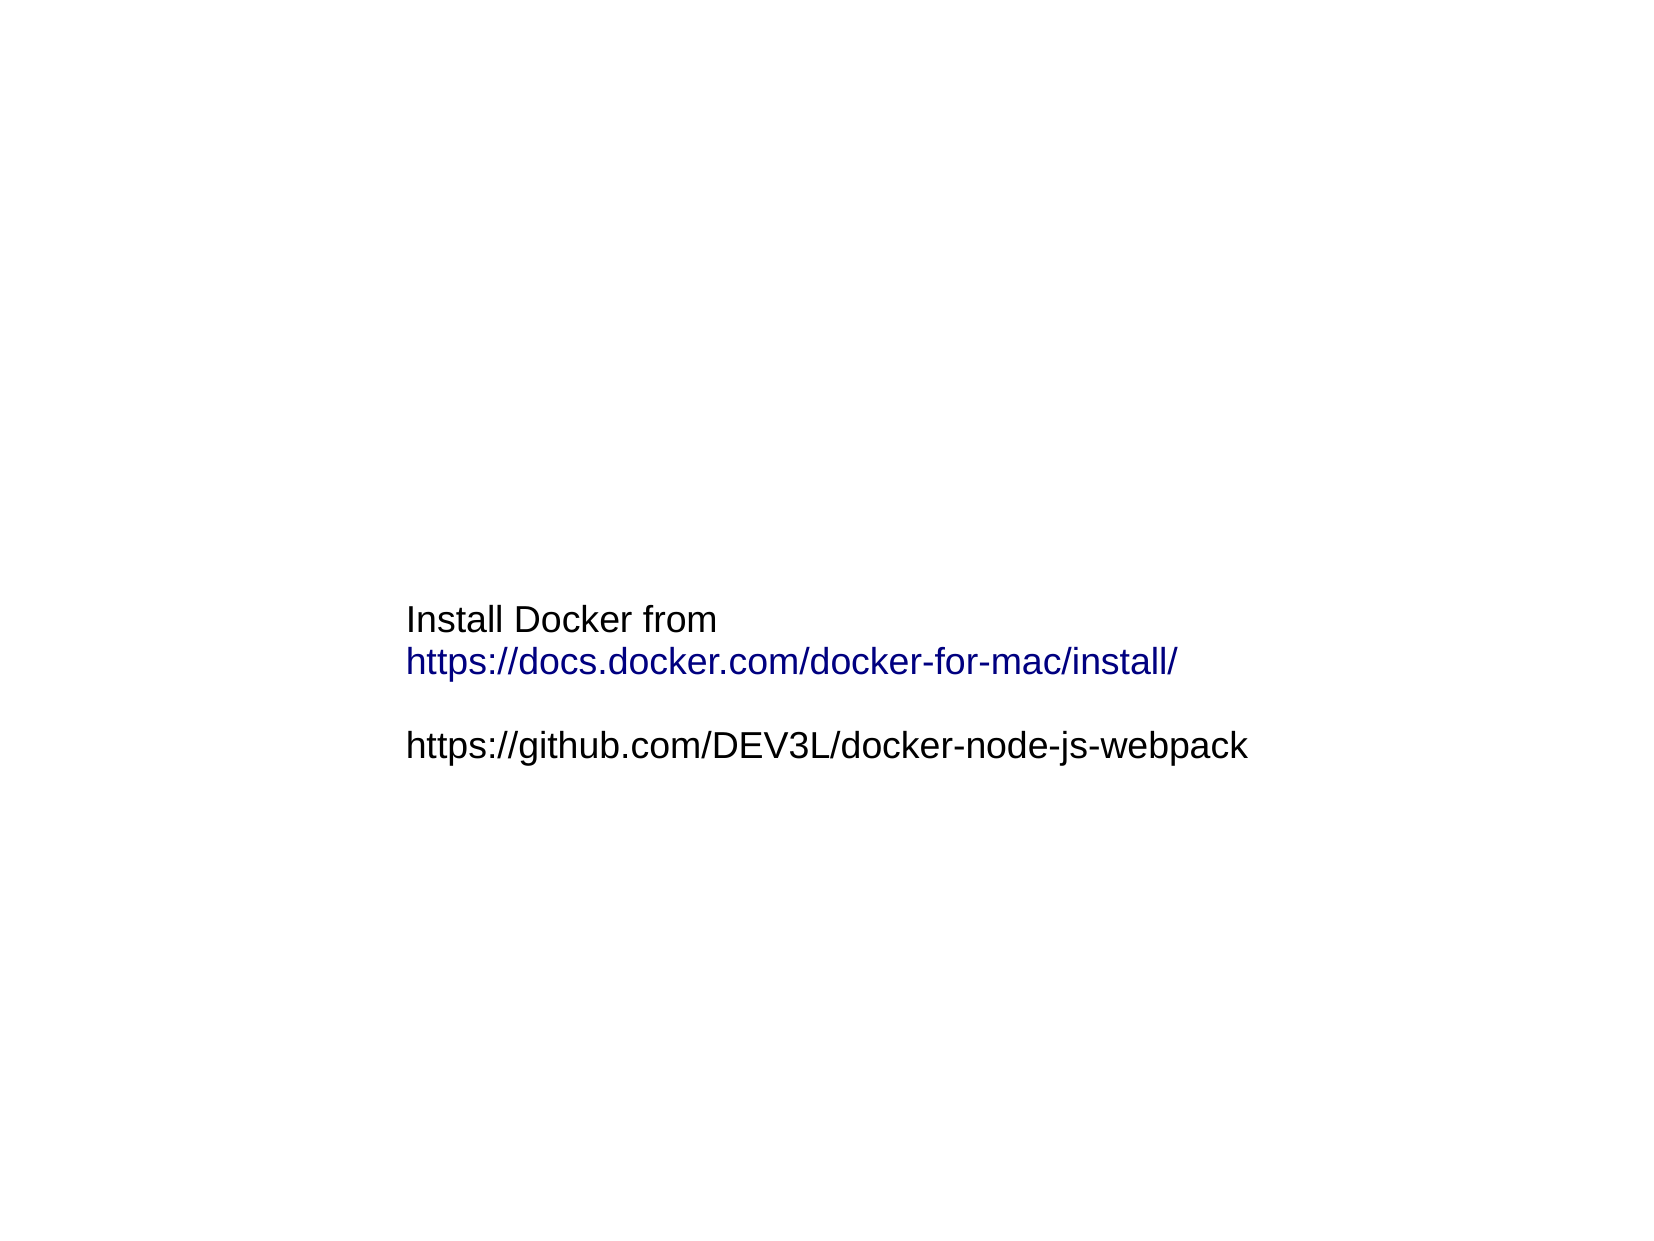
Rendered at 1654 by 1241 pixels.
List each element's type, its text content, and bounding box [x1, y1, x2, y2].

text_box Install Docker from https://docs.docker.com/docker-for-mac/install/ https://github.com/DEV3L/docker-node-js-webpack [391, 591, 1265, 774]
